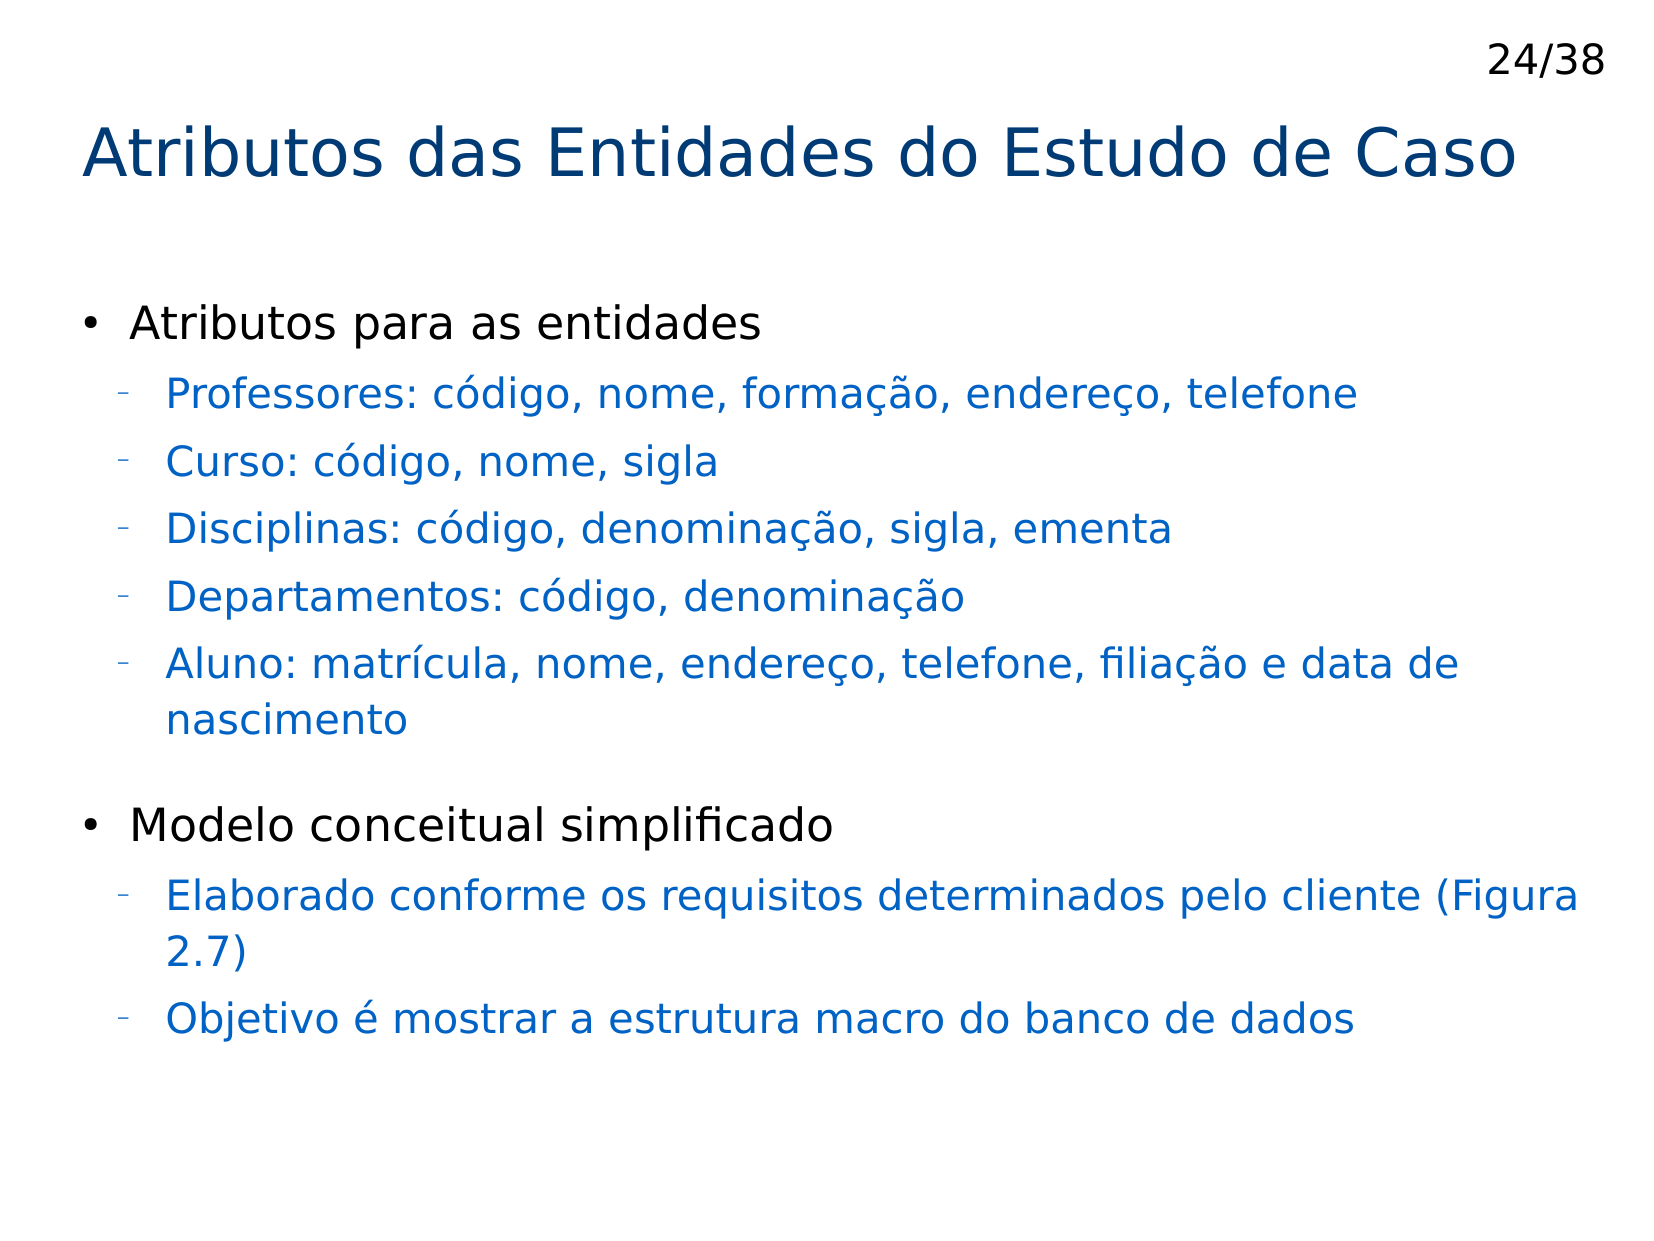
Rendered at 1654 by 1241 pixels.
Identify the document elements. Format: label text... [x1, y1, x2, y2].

title Atributos das Entidades do Estudo de Caso [82, 82, 1571, 224]
list Atributos para as entidades Professores: código, nome, formação, endereço, telefone Curso: código, nome, sigla Disciplinas: código, denominação, sigla, ementa Departamentos: código, denominação Aluno: matrícula, nome, endereço, telefone, filiação e data de nascimento Modelo conceitual simplificado Elaborado conforme os requisitos determinados pelo cliente (Figura 2.7) Objetivo é mostrar a estrutura macro do banco de dados [82, 289, 1634, 1224]
